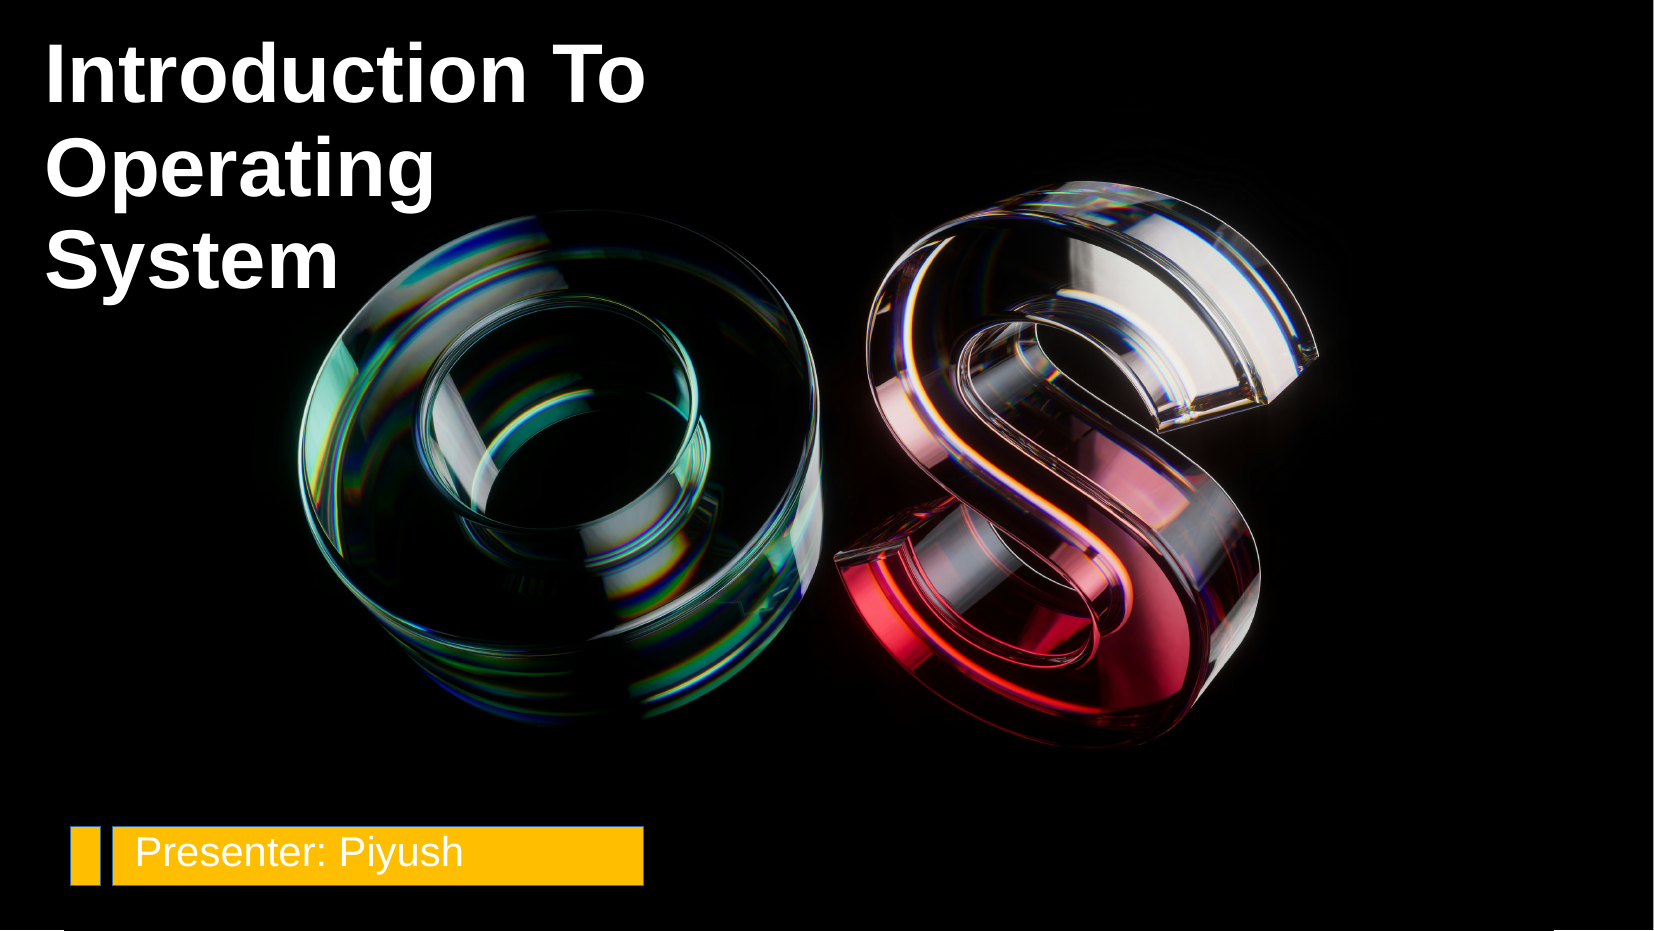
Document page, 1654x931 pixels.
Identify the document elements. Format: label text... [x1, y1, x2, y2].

text_box Introduction To Operating System [29, 20, 739, 501]
text_box [70, 826, 101, 886]
picture [64, 1, 1554, 931]
text_box Presenter: Piyush [119, 820, 532, 883]
text_box [112, 826, 644, 886]
